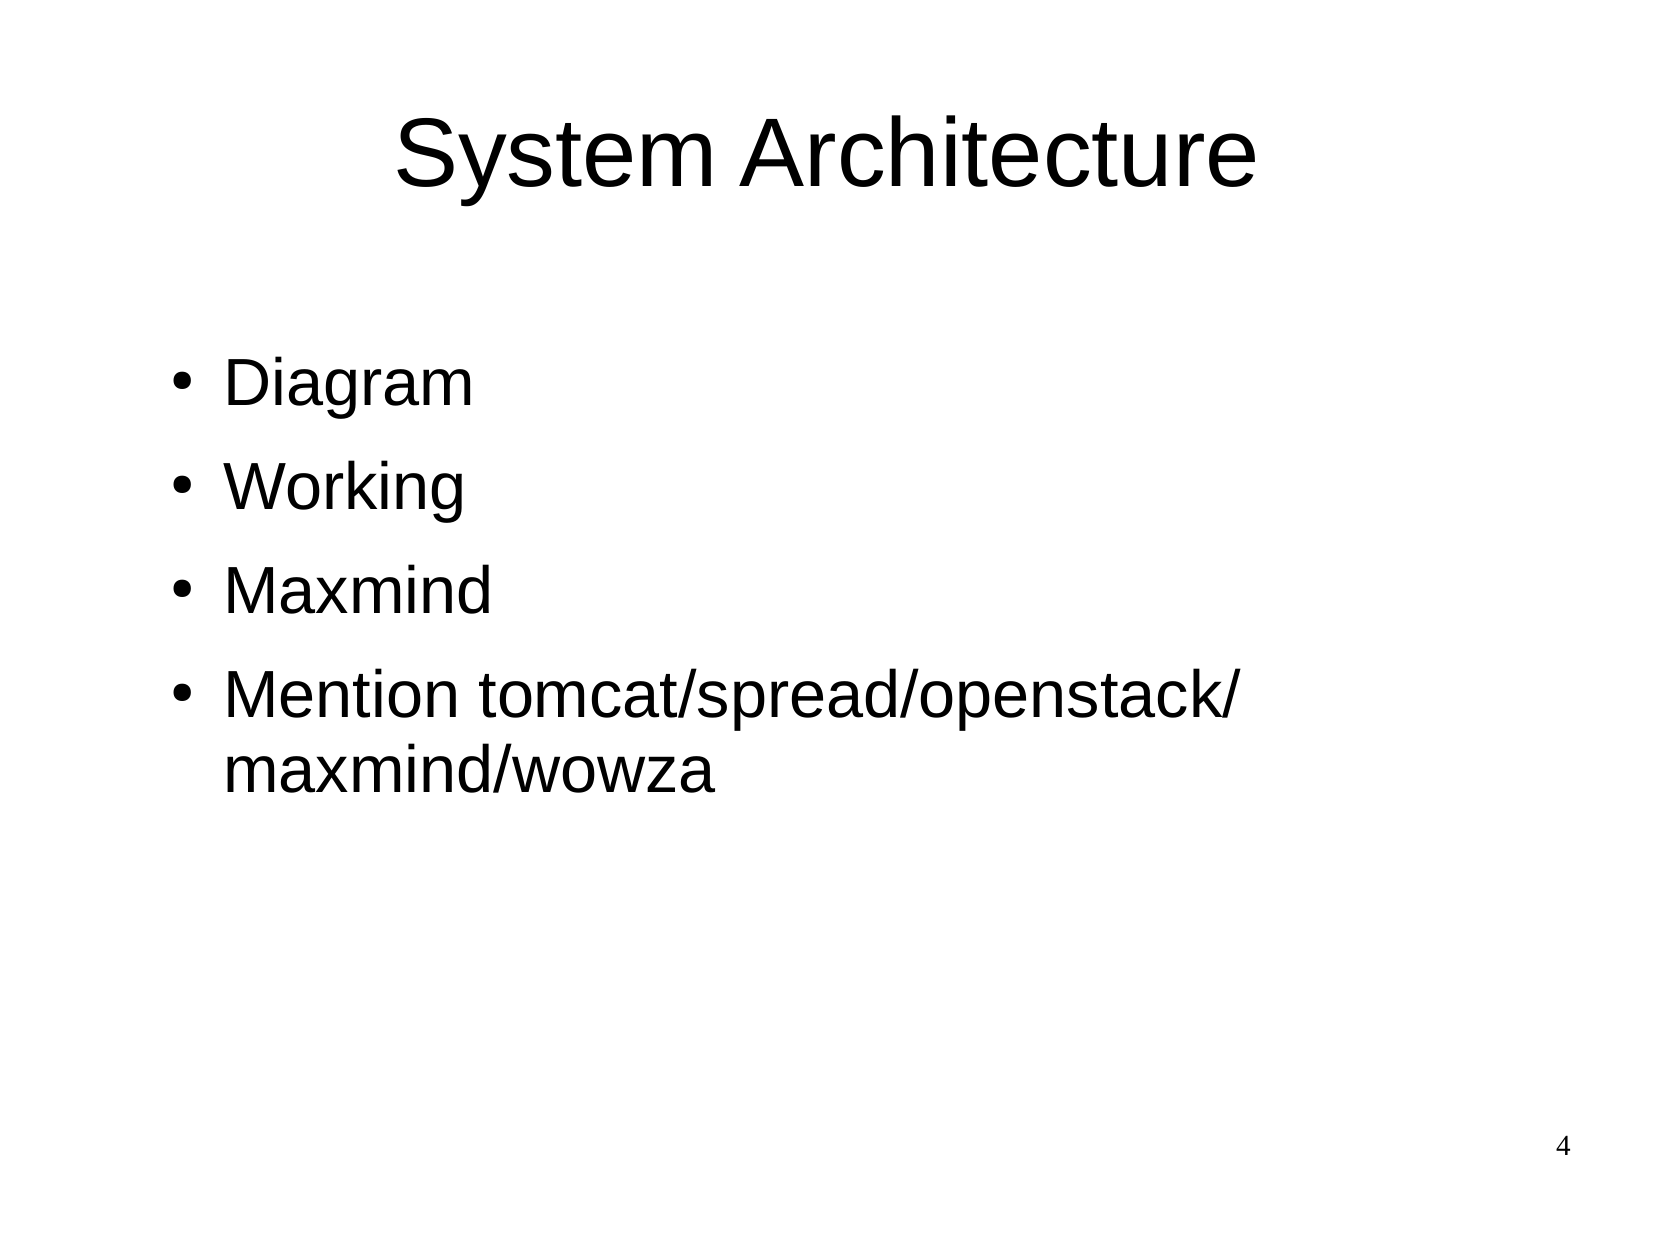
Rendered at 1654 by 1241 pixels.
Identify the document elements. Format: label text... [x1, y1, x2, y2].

title System Architecture [82, 49, 1571, 257]
list Diagram Working Maxmind Mention tomcat/spread/openstack/maxmind/wowza [152, 344, 1534, 1127]
